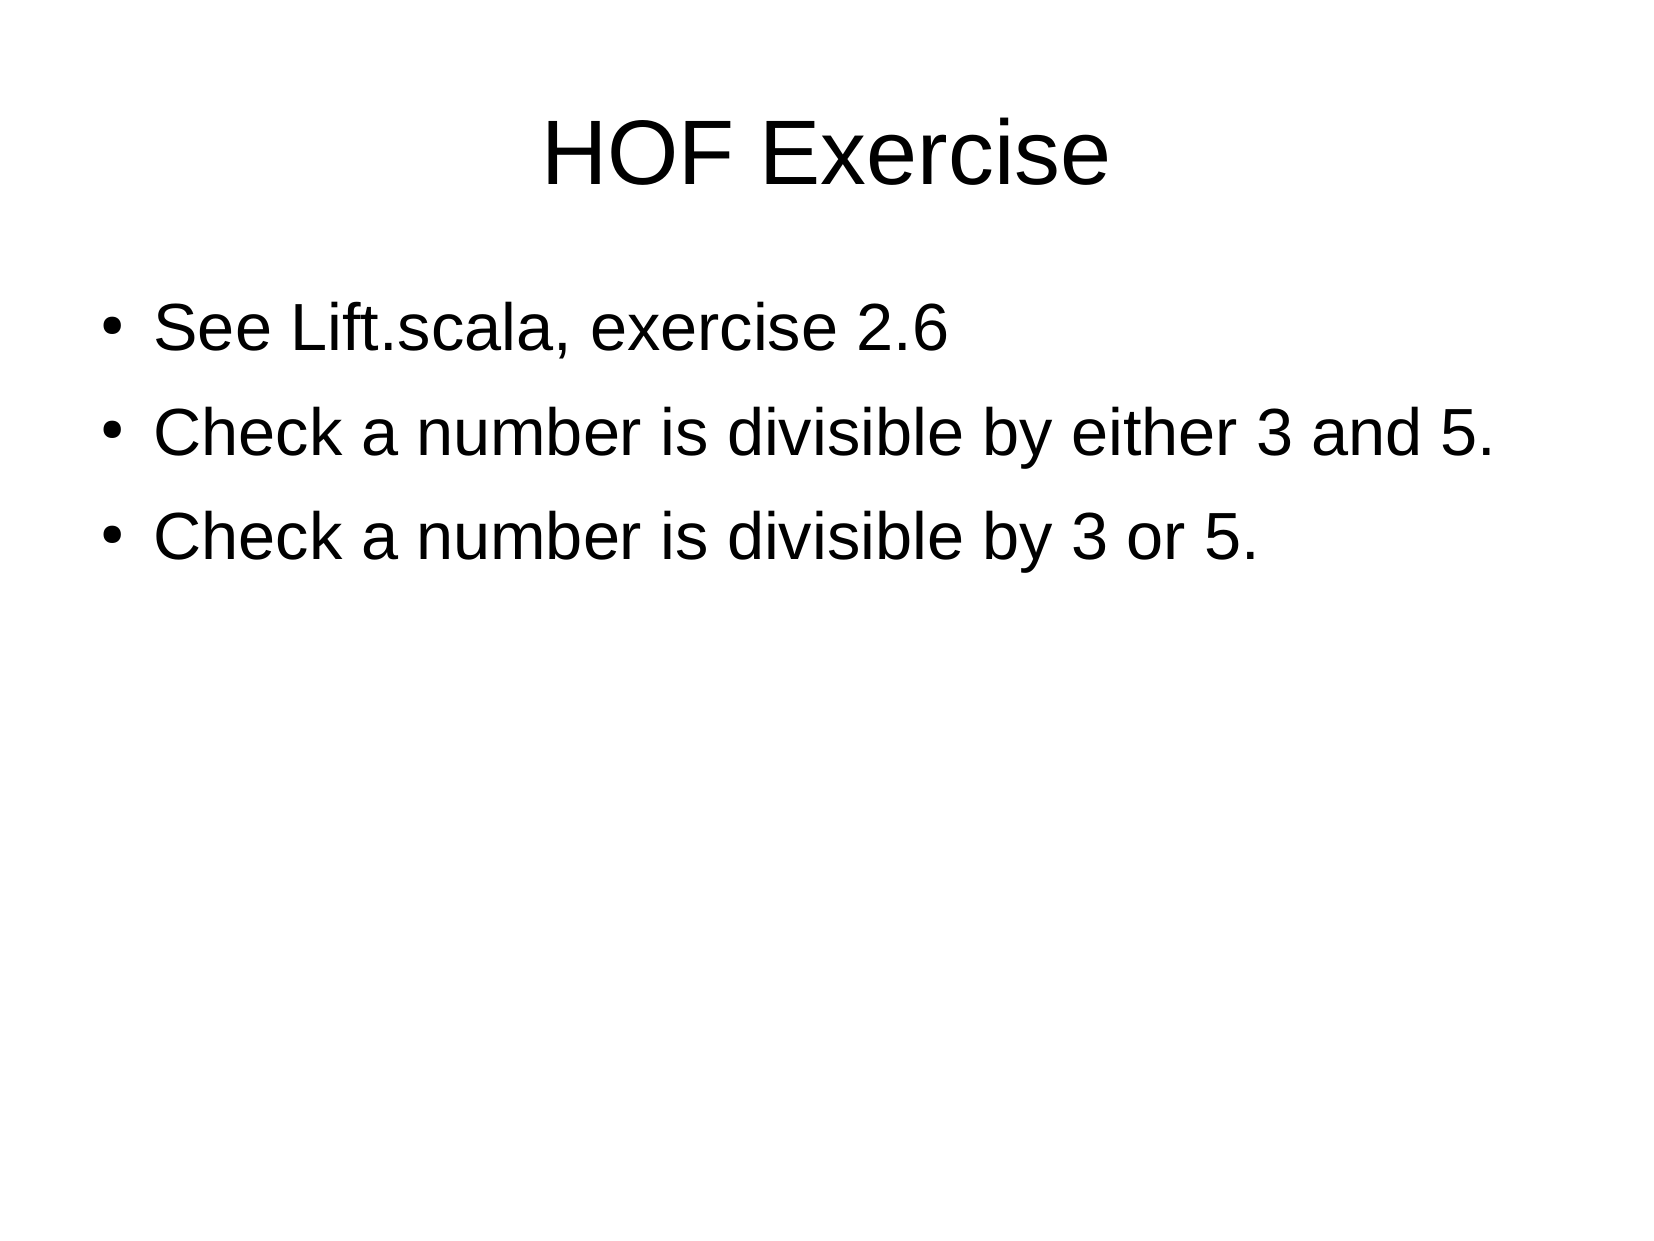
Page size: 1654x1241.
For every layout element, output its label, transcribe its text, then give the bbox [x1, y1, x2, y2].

title HOF Exercise [82, 49, 1571, 257]
list See Lift.scala, exercise 2.6 Check a number is divisible by either 3 and 5. Check a number is divisible by 3 or 5. [82, 290, 1538, 1010]
